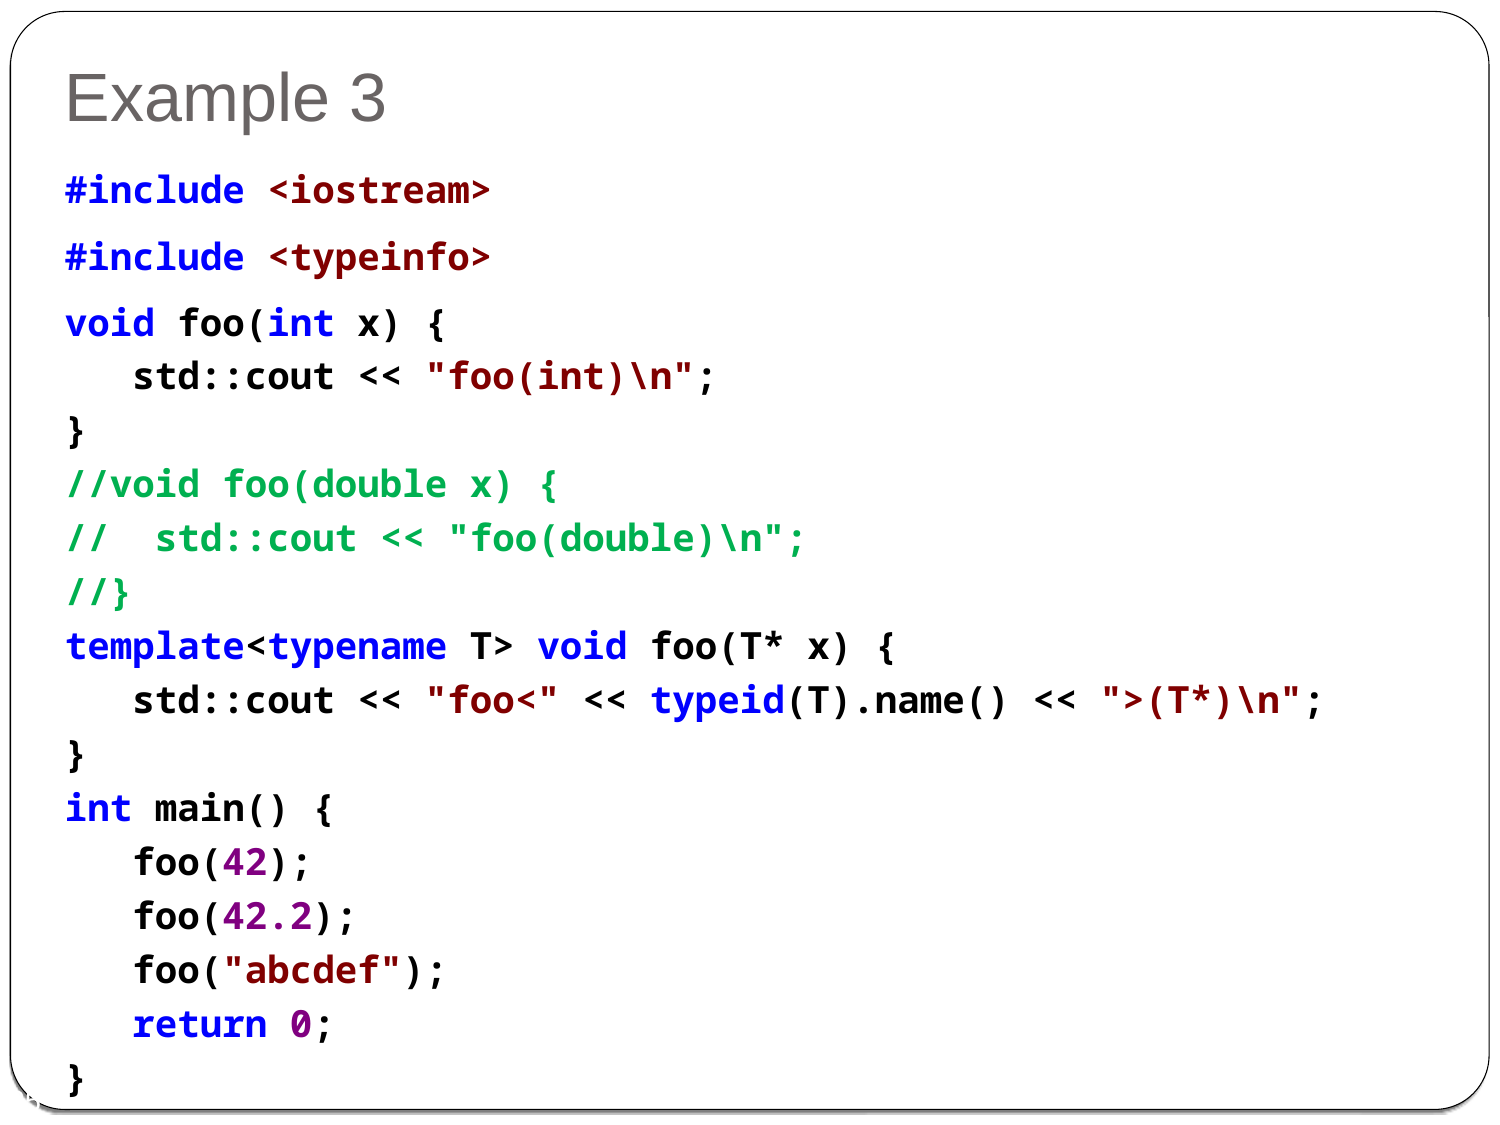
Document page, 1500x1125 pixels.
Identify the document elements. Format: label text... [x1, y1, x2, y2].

title Example 3 [50, 45, 1450, 149]
list #include <iostream> #include <typeinfo> void foo(int x) { std::cout << "foo(int)\n"; } //void foo(double x) { // std::cout << "foo(double)\n"; //} template<typename T> void foo(T* x) { std::cout << "foo<" << typeid(T).name() << ">(T*)\n"; } int main() { foo(42); foo(42.2); foo("abcdef"); return 0; } [50, 149, 1450, 1088]
slide_number <number> [0, 1074, 50, 1125]
